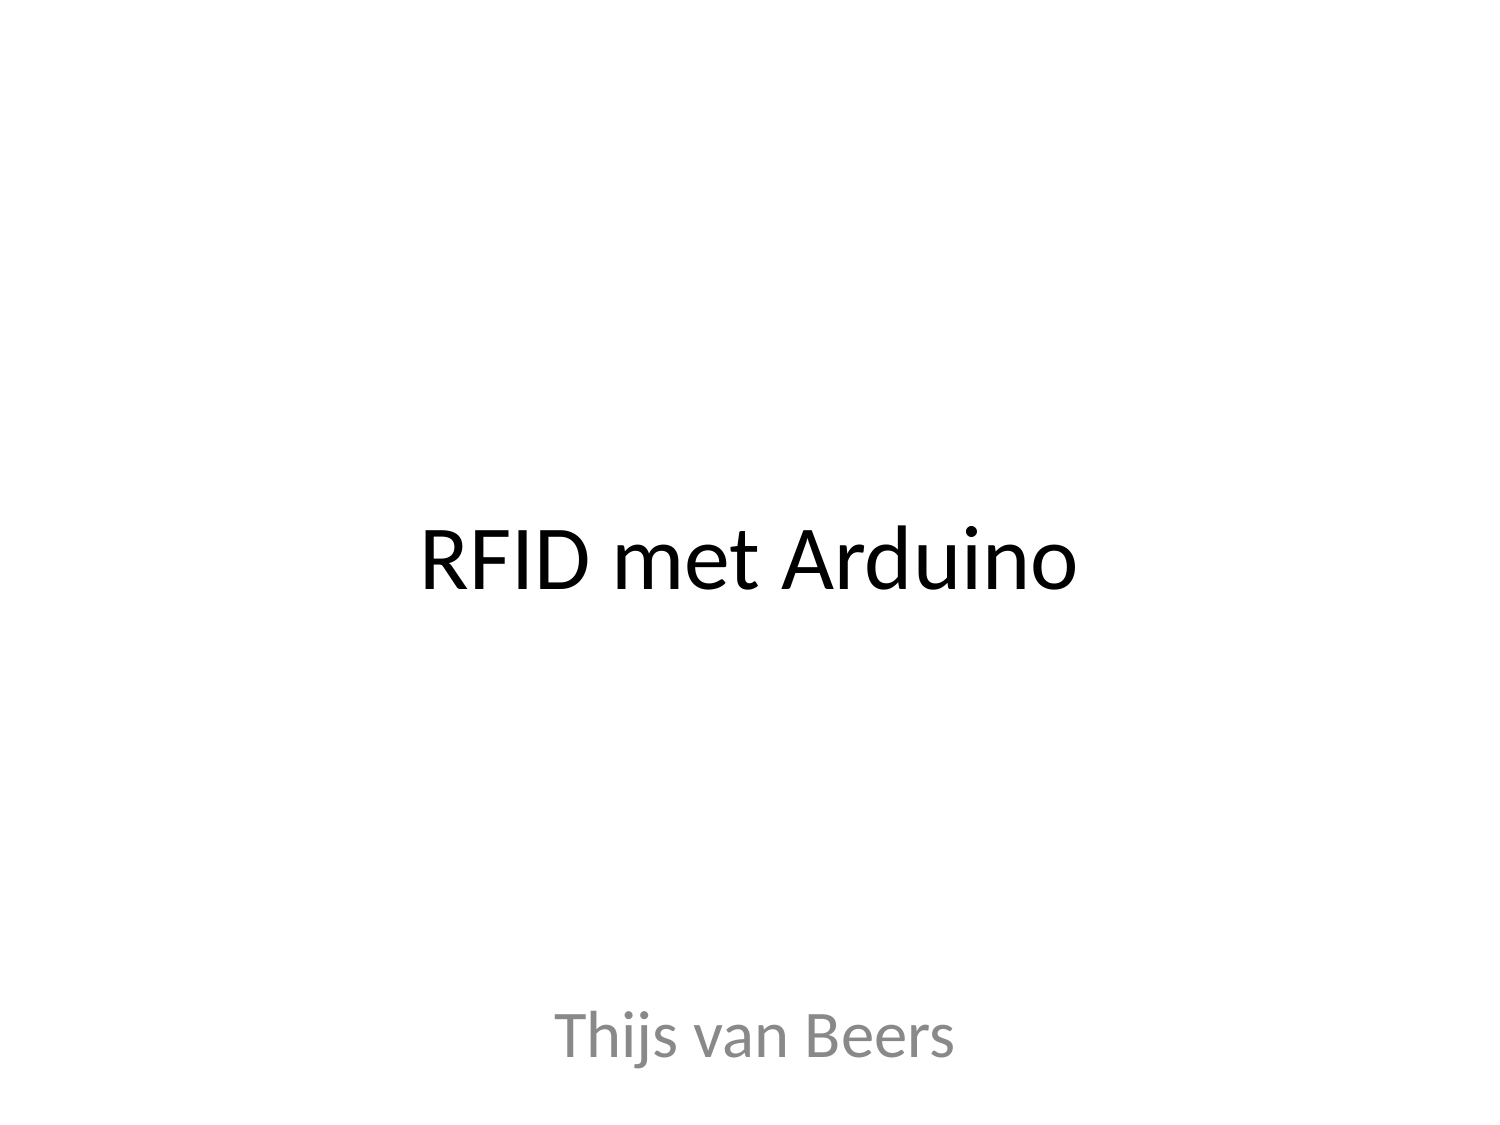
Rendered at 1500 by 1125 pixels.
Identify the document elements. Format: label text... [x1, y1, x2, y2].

subtitle Thijs van Beers [230, 983, 1281, 1125]
title RFID met Arduino [112, 432, 1388, 674]
